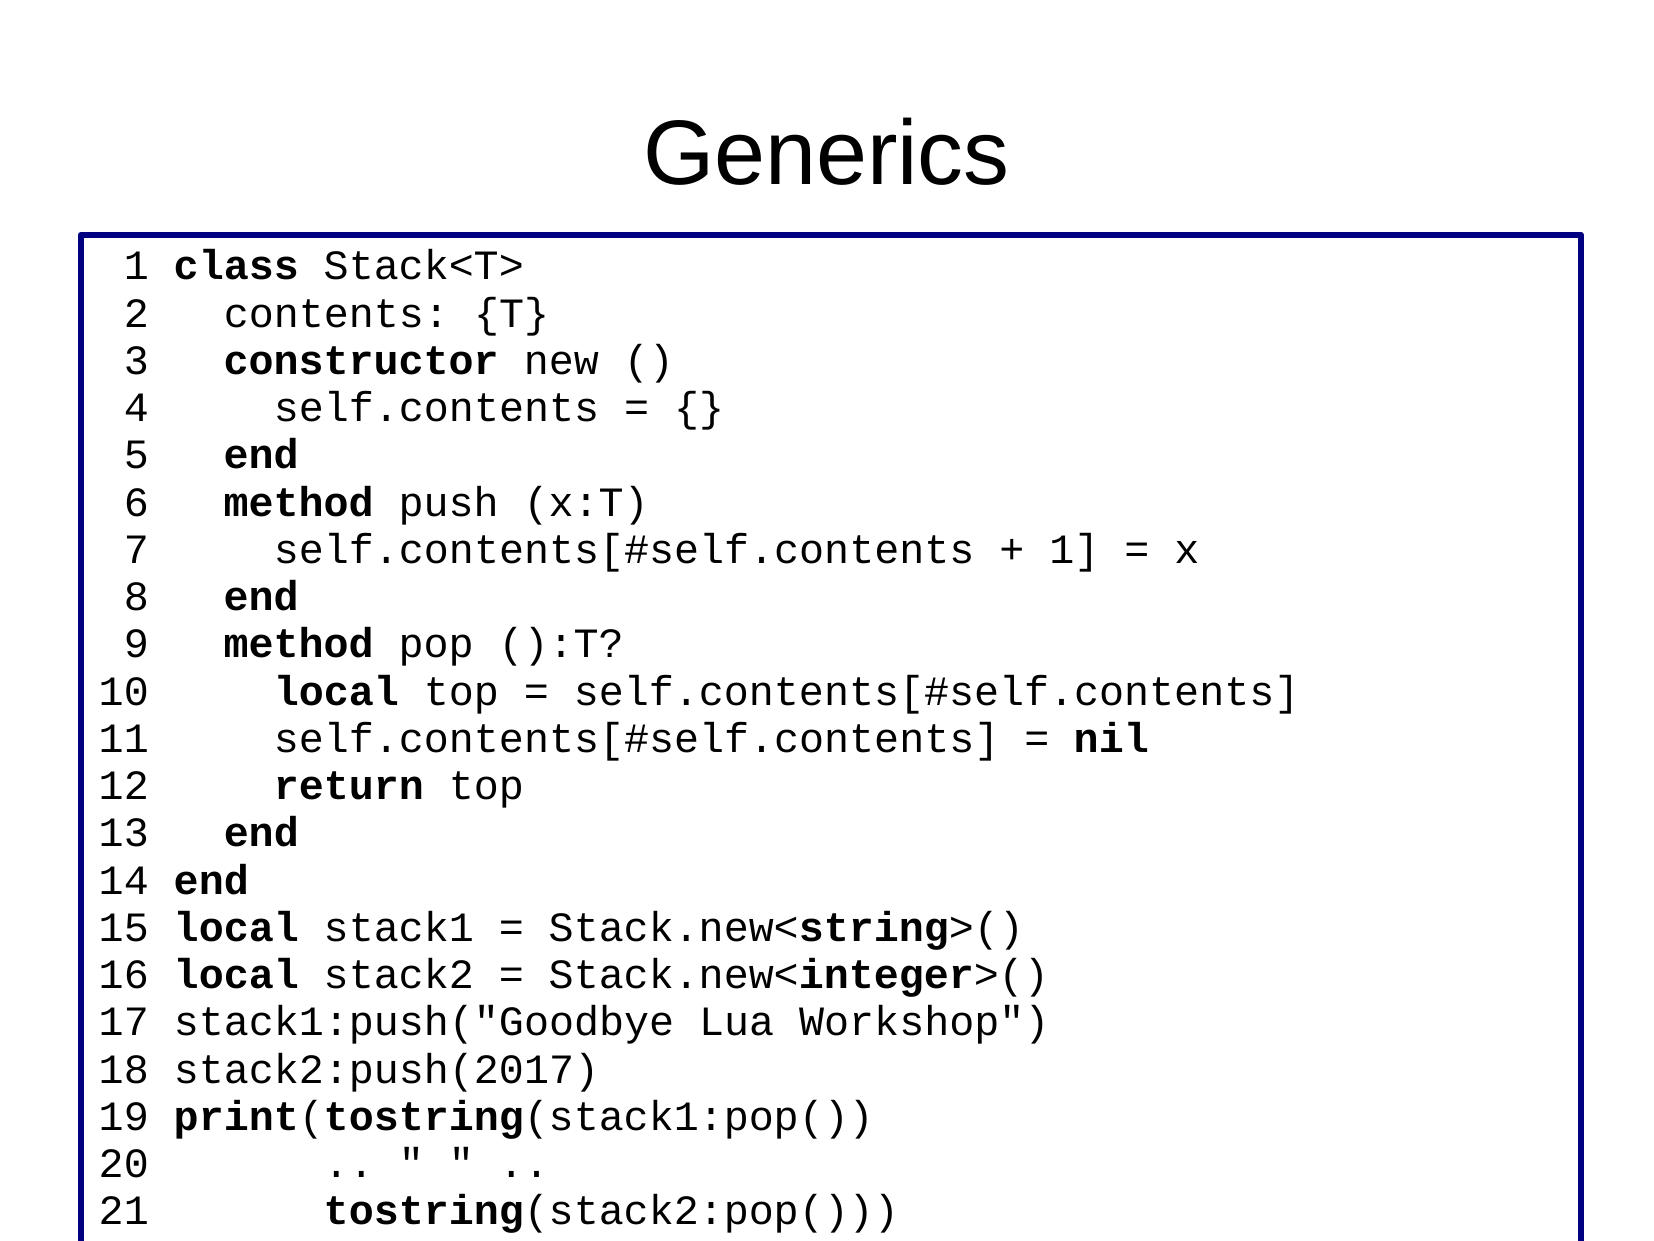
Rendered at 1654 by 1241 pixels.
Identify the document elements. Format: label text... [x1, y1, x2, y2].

text_box 1 class Stack<T> 2 contents: {T} 3 constructor new () 4 self.contents = {} 5 end 6 method push (x:T) 7 self.contents[#self.contents + 1] = x 8 end 9 method pop ():T? 10 local top = self.contents[#self.contents] 11 self.contents[#self.contents] = nil 12 return top 13 end 14 end 15 local stack1 = Stack.new<string>() 16 local stack2 = Stack.new<integer>() 17 stack1:push("Goodbye Lua Workshop") 18 stack2:push(2017) 19 print(tostring(stack1:pop()) 20 .. " " .. 21 tostring(stack2:pop())) [80, 234, 1581, 1133]
title Generics [82, 49, 1571, 232]
